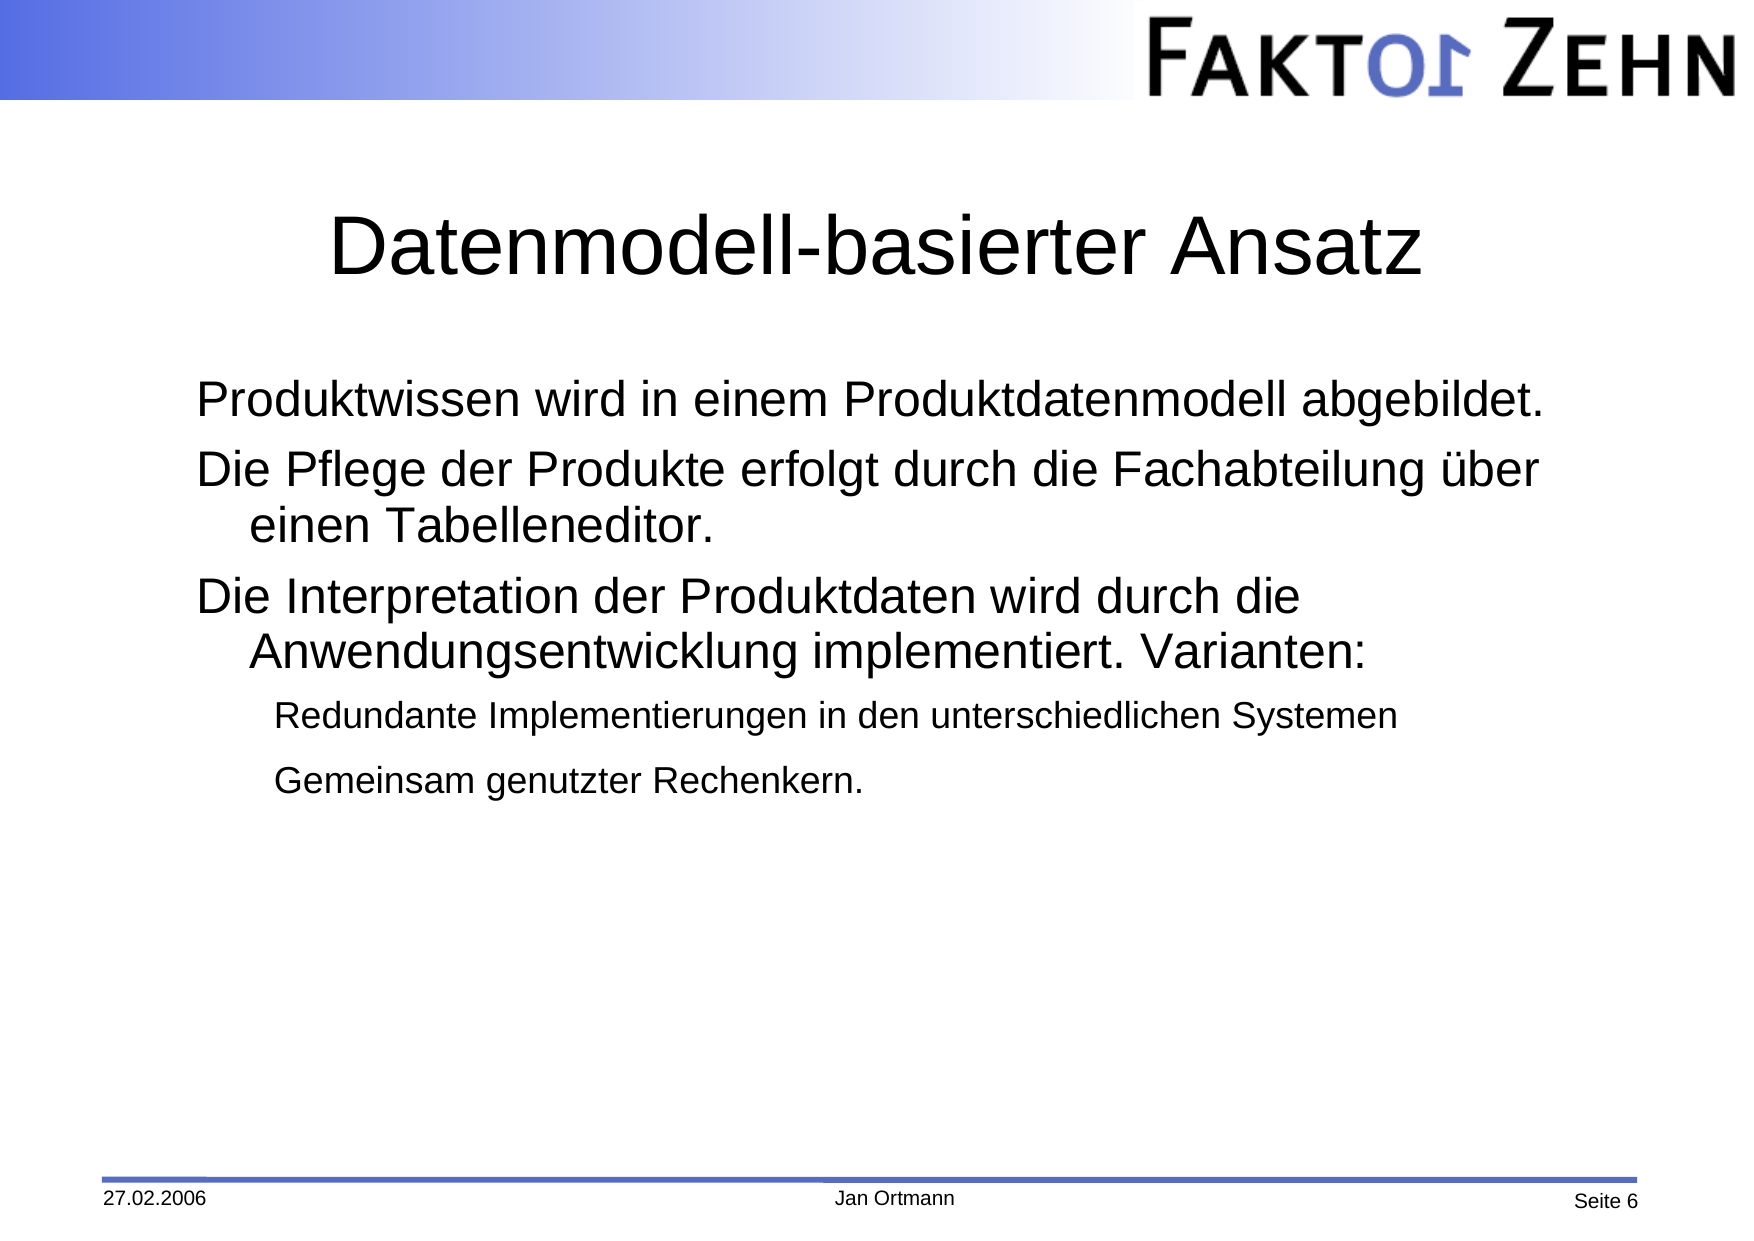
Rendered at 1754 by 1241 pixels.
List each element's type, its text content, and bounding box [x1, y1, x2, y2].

picture [1133, 2, 1749, 105]
title Datenmodell-basierter Ansatz [179, 142, 1576, 349]
list Produktwissen wird in einem Produktdatenmodell abgebildet. Die Pflege der Produkte erfolgt durch die Fachabteilung über einen Tabelleneditor. Die Interpretation der Produktdaten wird durch die Anwendungsentwicklung implementiert. Varianten: Redundante Implementierungen in den unterschiedlichen Systemen Gemeinsam genutzter Rechenkern. [179, 371, 1576, 1078]
